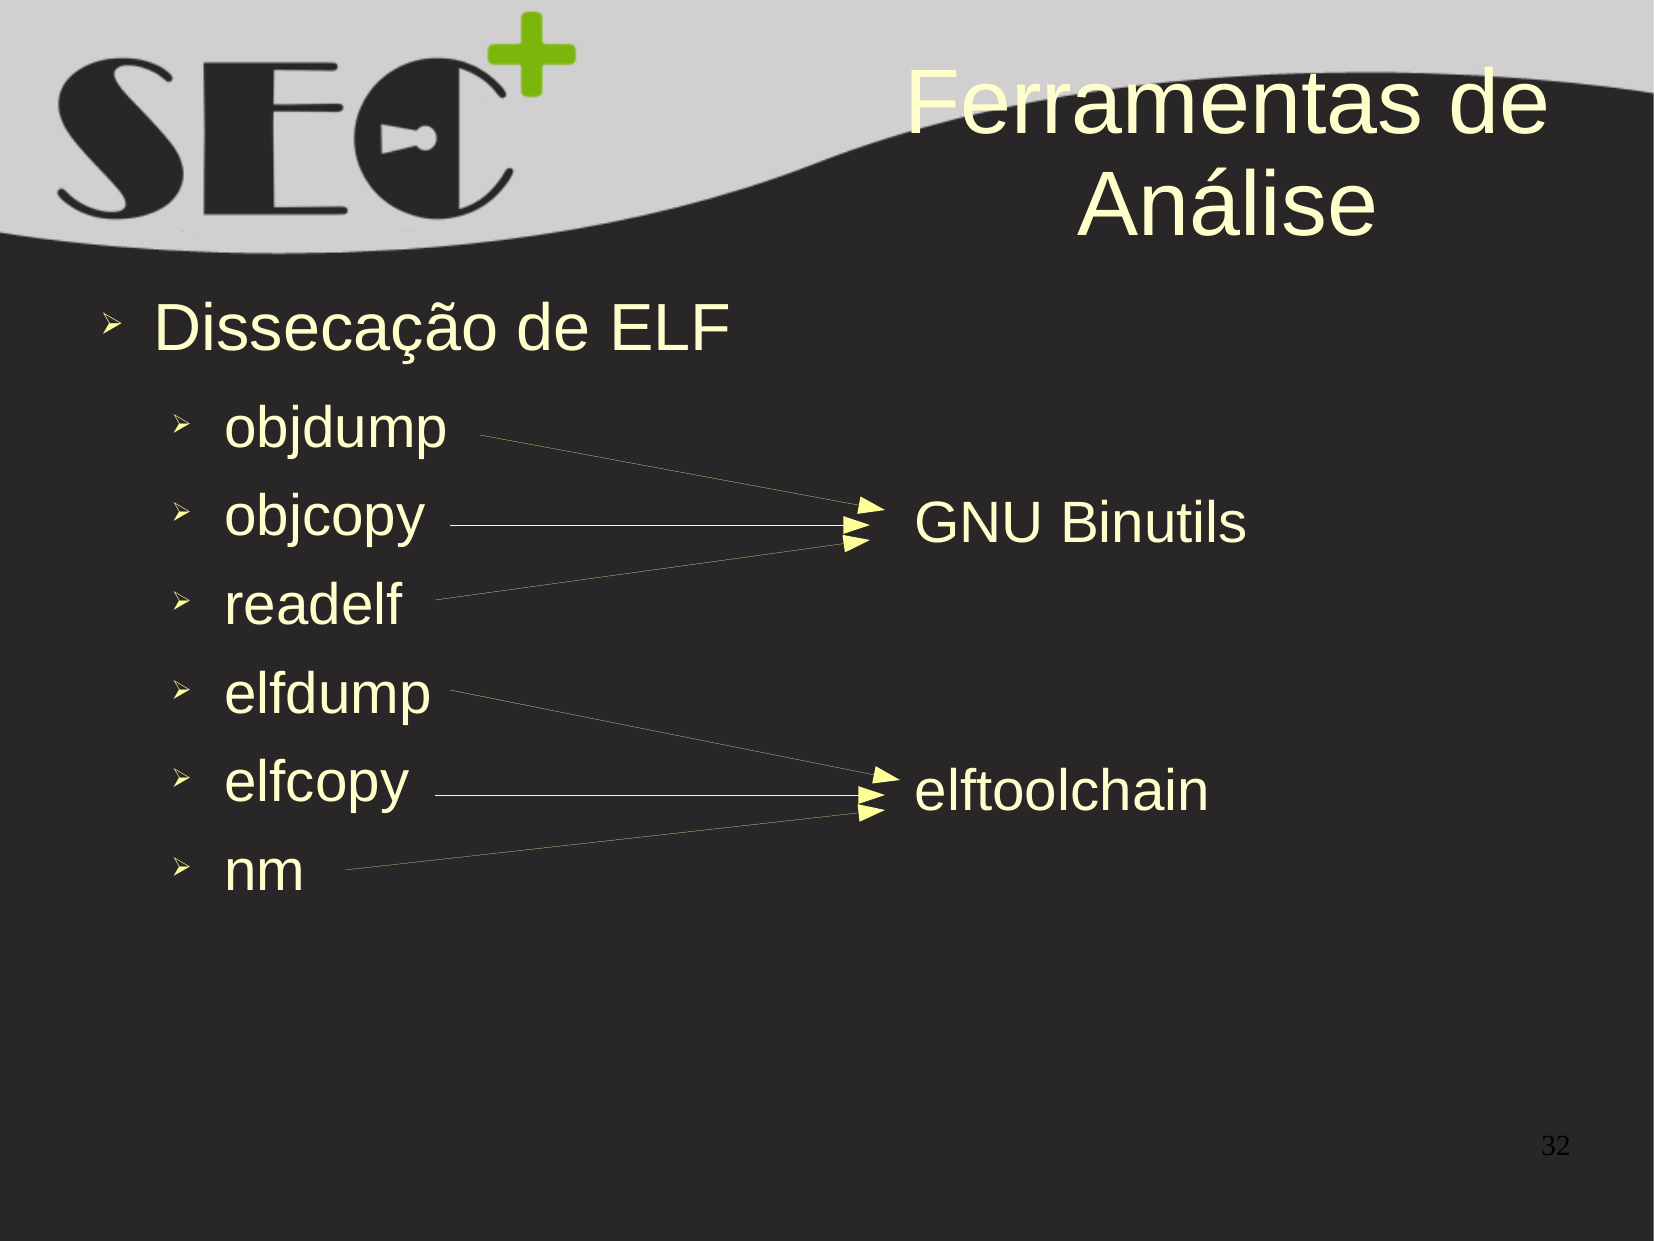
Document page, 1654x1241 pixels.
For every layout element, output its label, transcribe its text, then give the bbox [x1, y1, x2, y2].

text_box elftoolchain [900, 750, 1226, 830]
list Dissecação de ELF objdump objcopy readelf elfdump elfcopy nm [82, 290, 1571, 1109]
picture [0, 0, 1654, 1241]
text_box GNU Binutils [900, 482, 1264, 563]
title Ferramentas de Análise [885, 49, 1571, 257]
